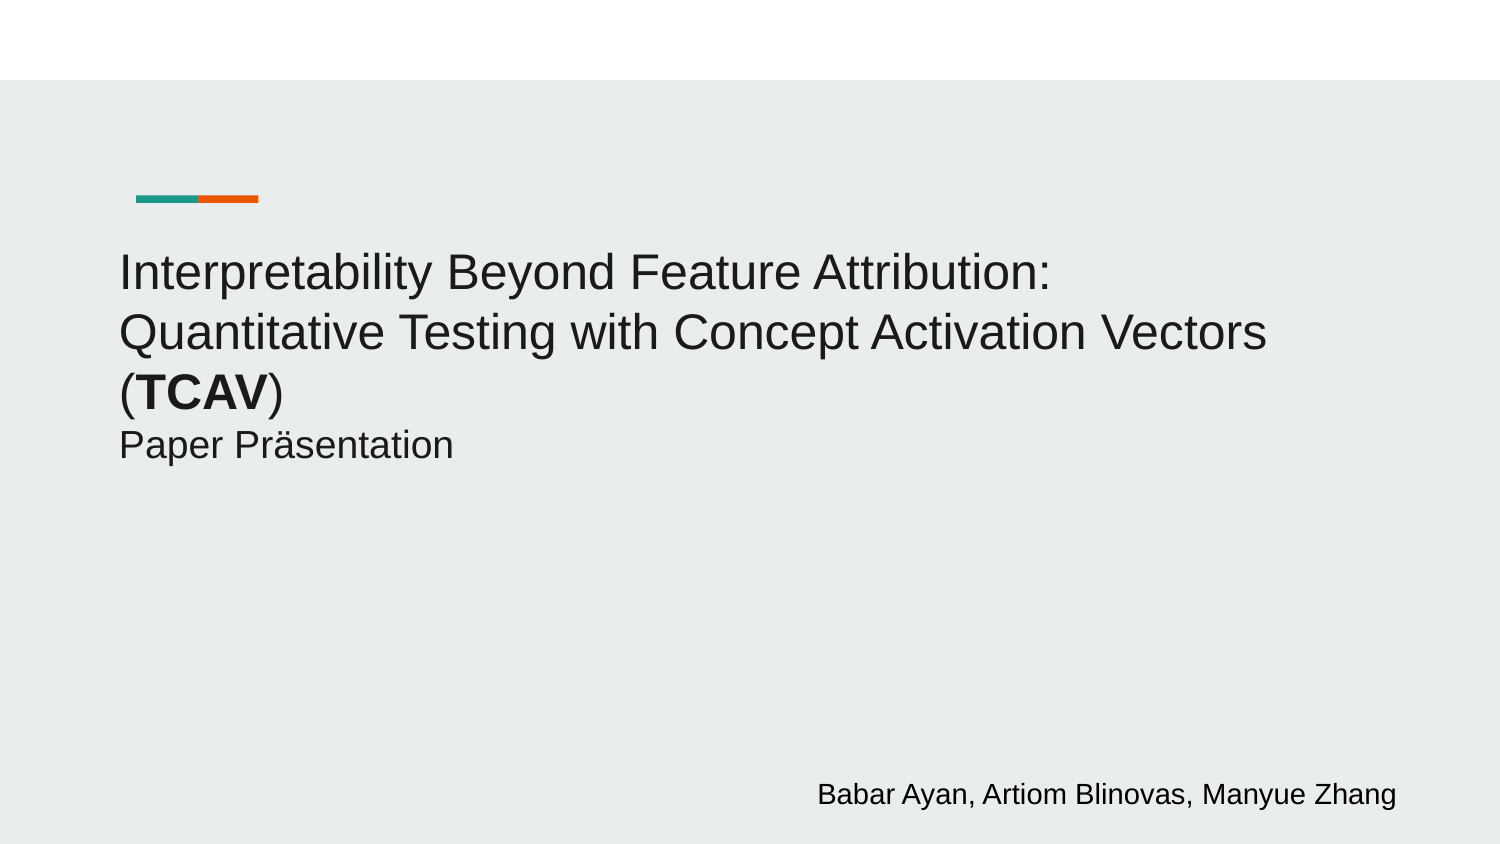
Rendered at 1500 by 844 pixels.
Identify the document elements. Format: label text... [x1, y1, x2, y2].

text_box Interpretability Beyond Feature Attribution: Quantitative Testing with Concept Activation Vectors (TCAV) Paper Präsentation [103, 224, 1346, 482]
text_box Babar Ayan, Artiom Blinovas, Manyue Zhang [802, 760, 1486, 826]
